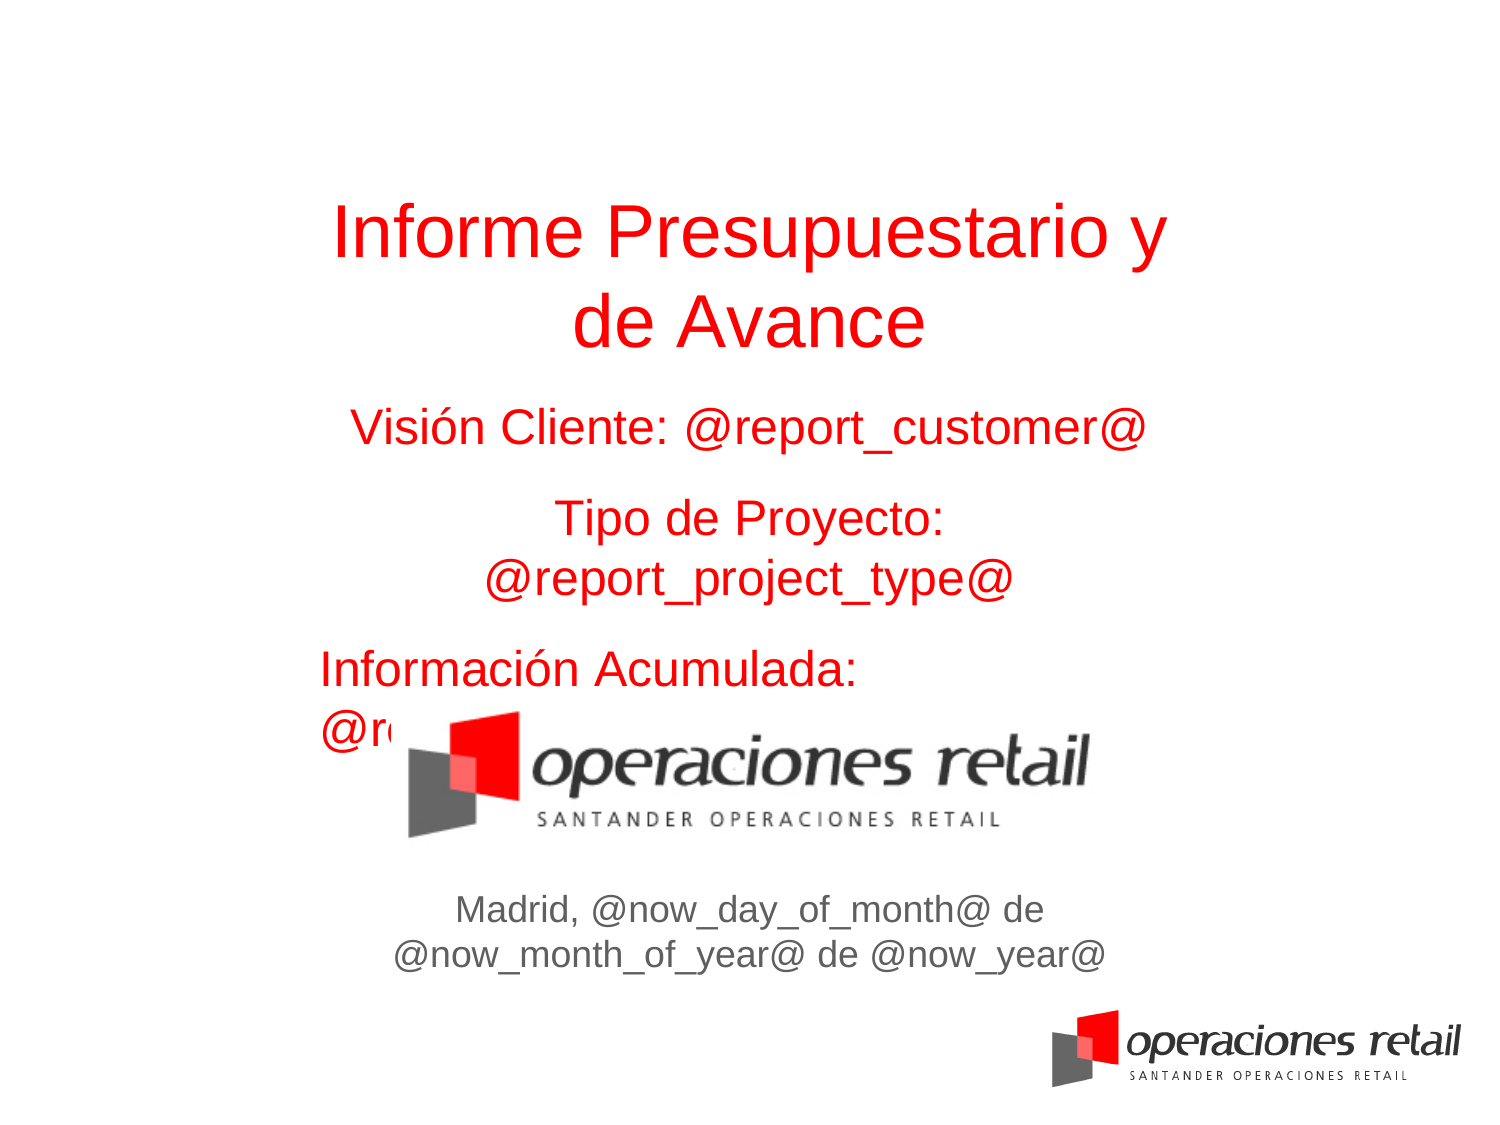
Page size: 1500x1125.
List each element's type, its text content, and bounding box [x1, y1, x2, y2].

text_box Madrid, @now_day_of_month@ de @now_month_of_year@ de @now_year@ [340, 877, 1160, 983]
text_box Informe Presupuestario y de Avance Visión Cliente: @report_customer@ Tipo de Proyecto: @report_project_type@ Información Acumulada: @report_start_date_pretty@ [304, 175, 1196, 765]
picture [1041, 999, 1472, 1098]
picture [391, 694, 1109, 858]
